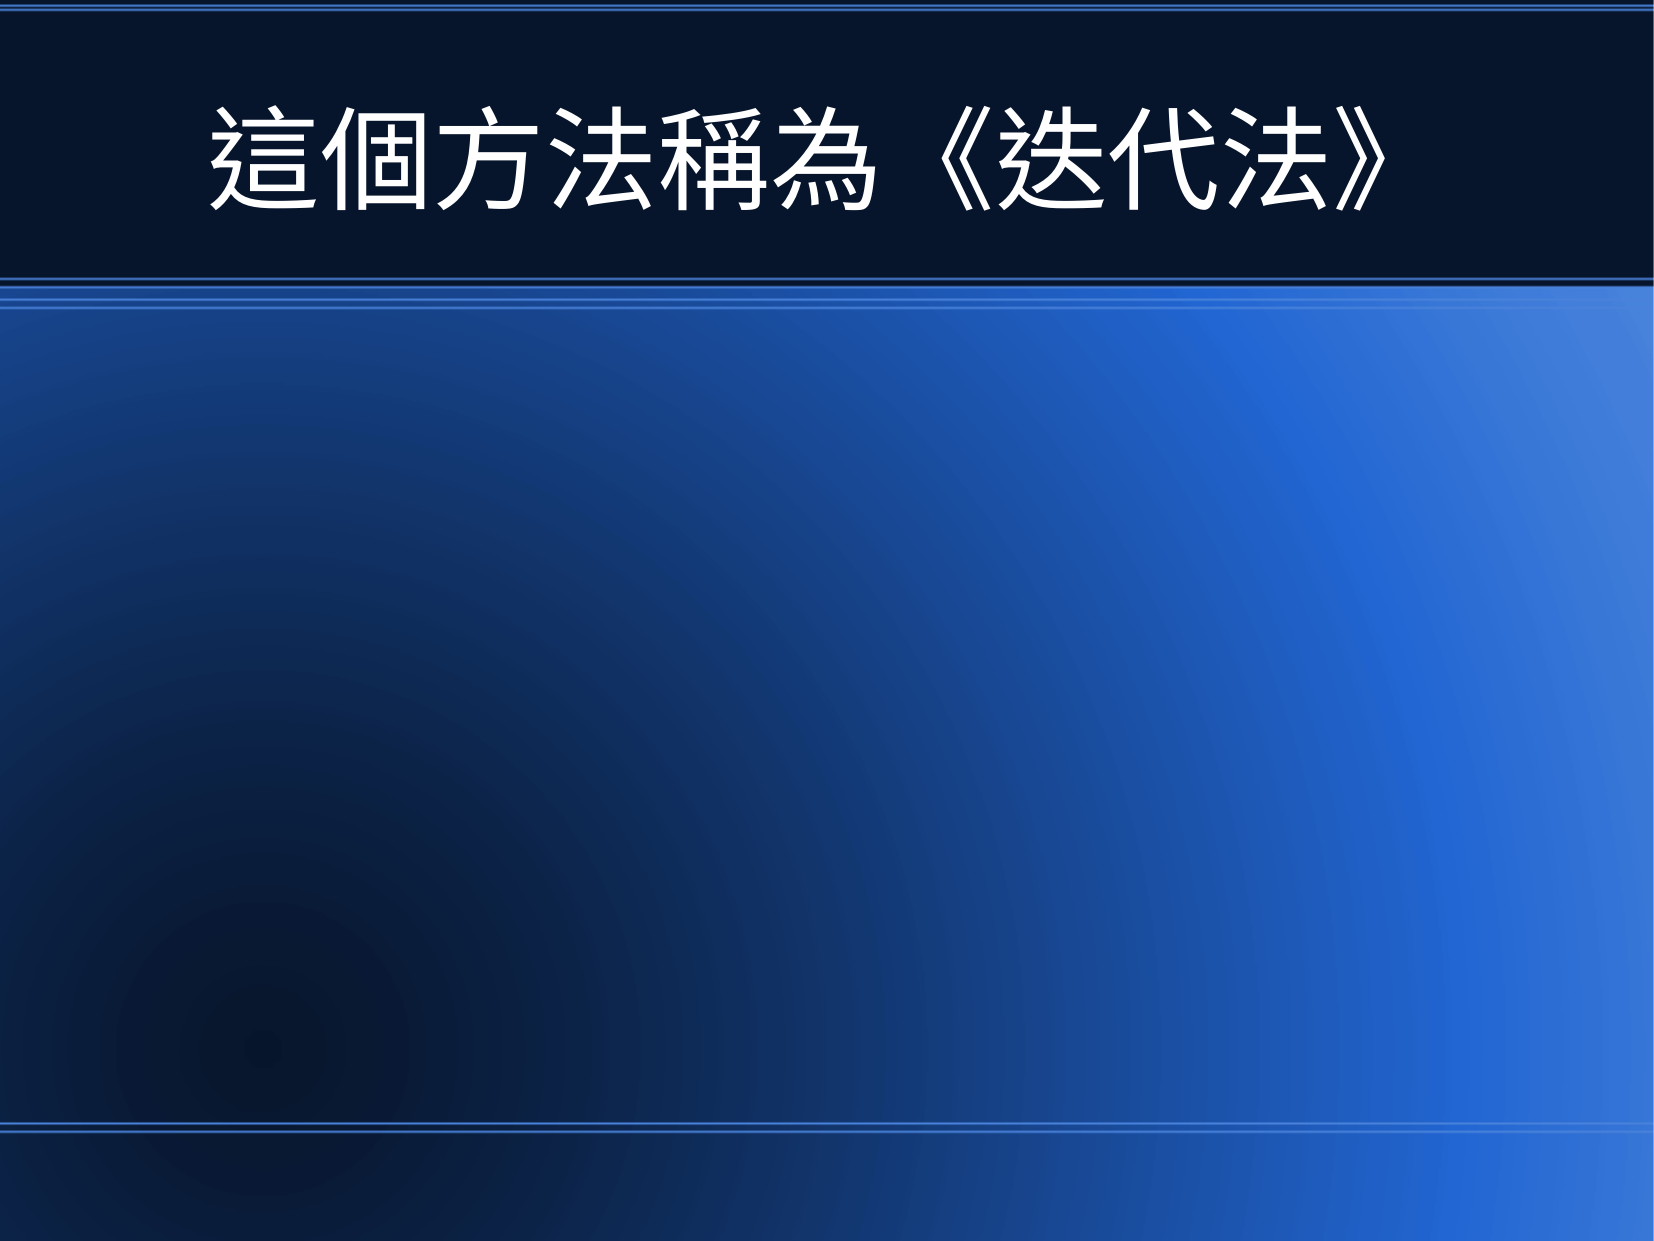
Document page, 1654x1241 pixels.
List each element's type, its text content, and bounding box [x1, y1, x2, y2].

title 這個方法稱為《迭代法》 [82, 49, 1571, 257]
picture [0, 0, 1654, 1241]
